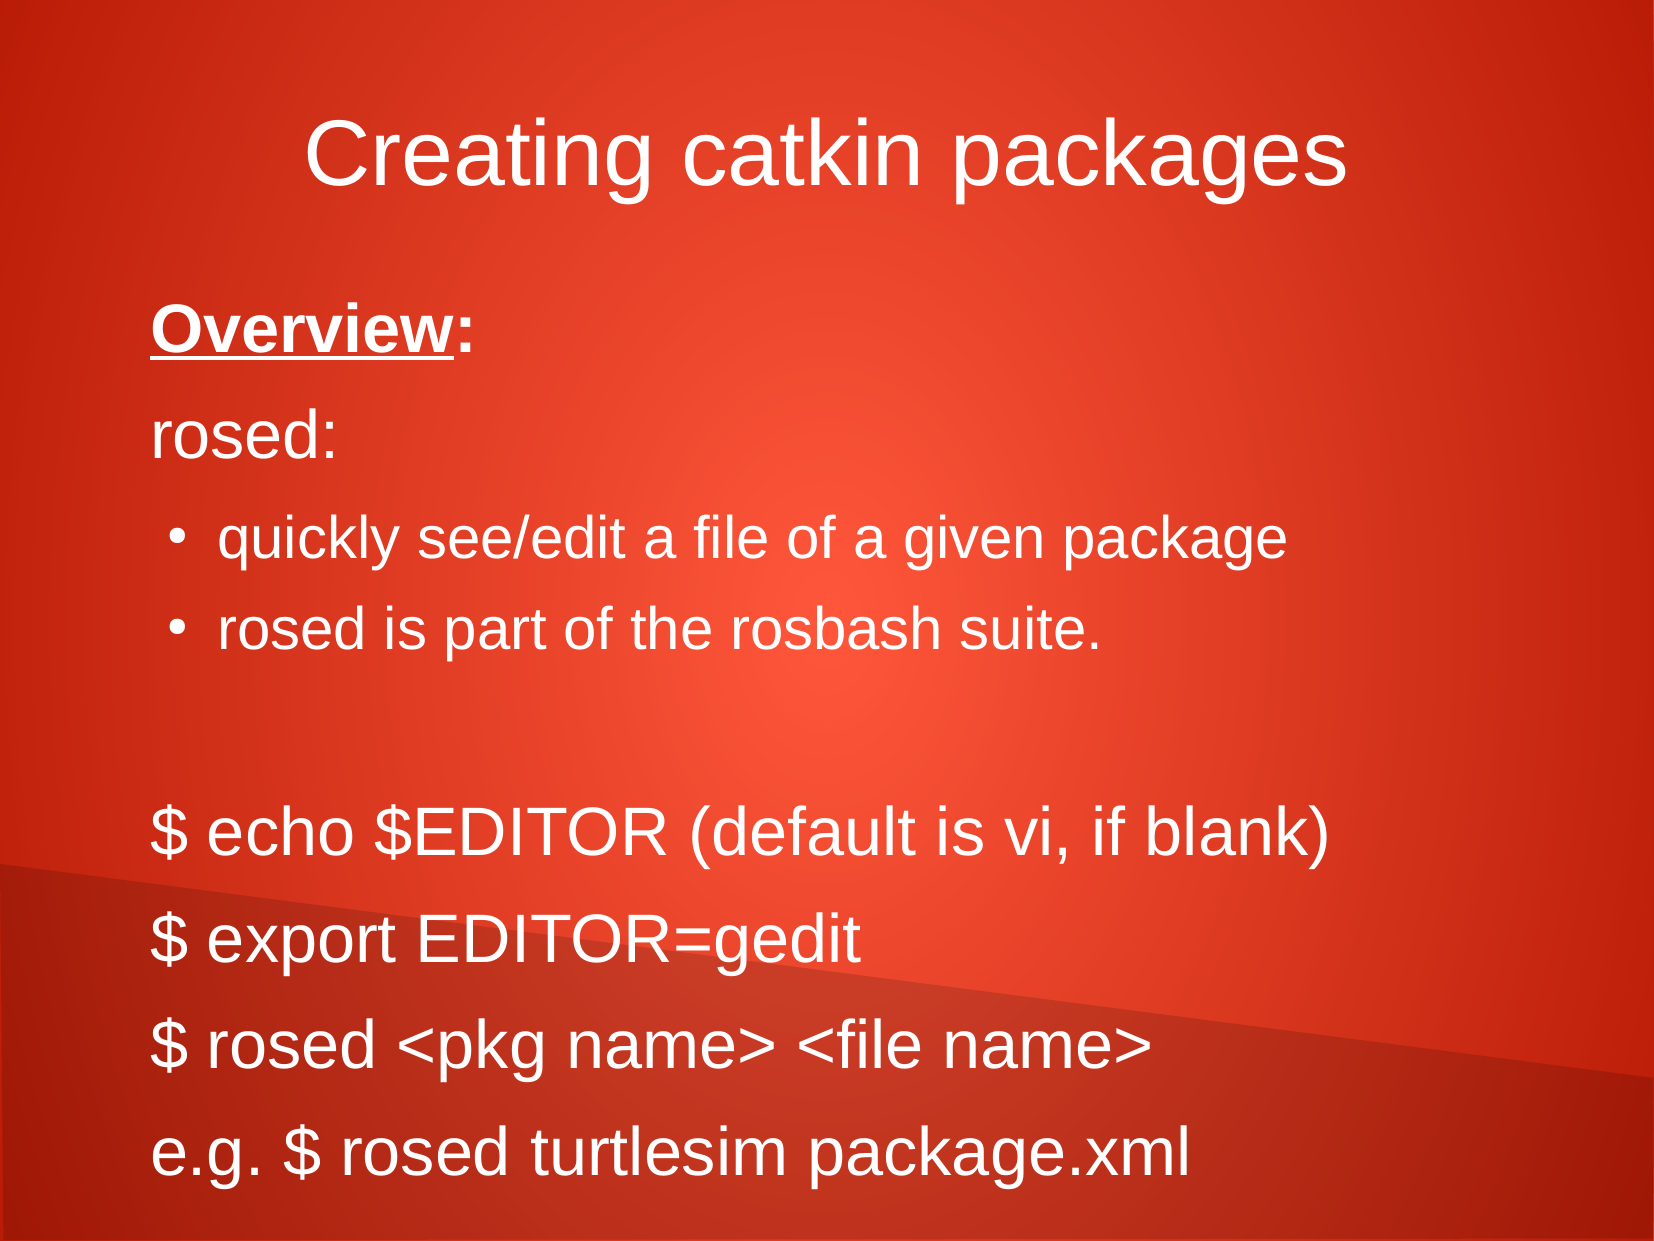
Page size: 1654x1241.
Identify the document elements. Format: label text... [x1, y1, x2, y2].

list Overview: rosed: quickly see/edit a file of a given package rosed is part of the rosbash suite. $ echo $EDITOR (default is vi, if blank) $ export EDITOR=gedit $ rosed <pkg name> <file name> e.g. $ rosed turtlesim package.xml [82, 290, 1571, 1201]
title Creating catkin packages [82, 49, 1571, 257]
